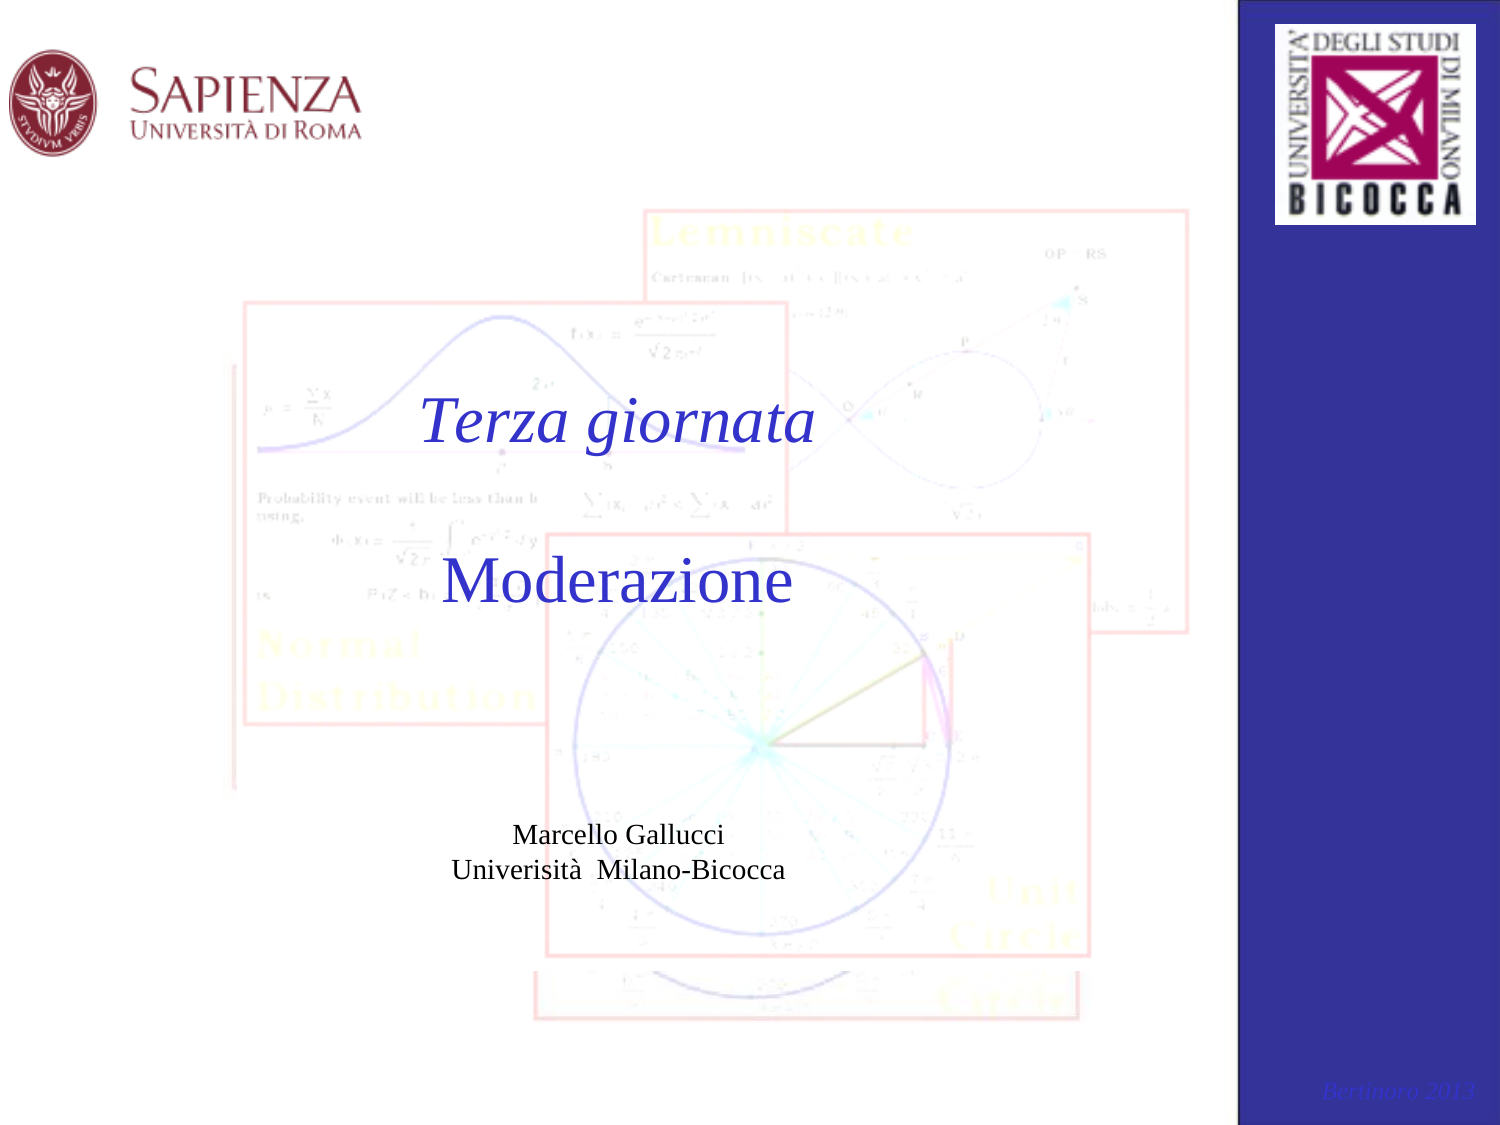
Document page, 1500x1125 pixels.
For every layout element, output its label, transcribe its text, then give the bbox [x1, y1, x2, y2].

text_box Bertinoro 2013 [600, 1066, 1491, 1113]
text_box Marcello Gallucci Univerisità Milano-Bicocca [0, 799, 1238, 900]
picture [0, 0, 1500, 1125]
title Terza giornata Moderazione [18, 368, 1218, 624]
